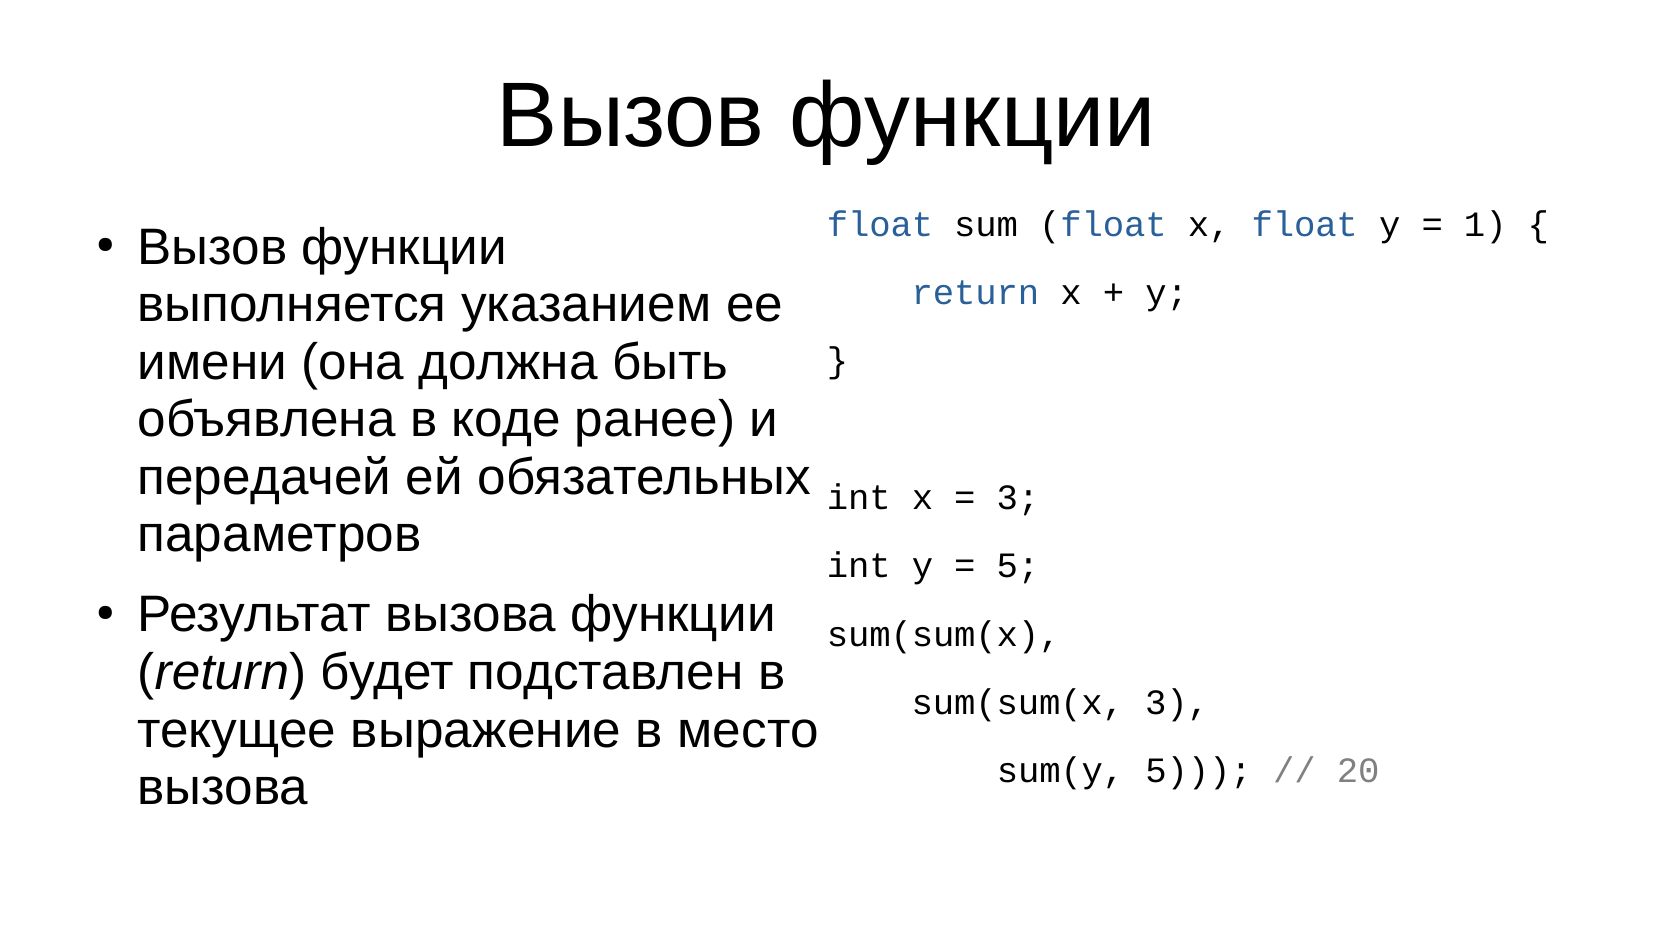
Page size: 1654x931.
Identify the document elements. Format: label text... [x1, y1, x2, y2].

list float sum (float x, float y = 1) { return x + y; } int x = 3; int y = 5; sum(sum(x), sum(sum(x, 3), sum(y, 5))); // 20 [826, 206, 1593, 798]
list Вызов функции выполняется указанием ее имени (она должна быть объявлена в коде ранее) и передачей ей обязательных параметров Результат вызова функции (return) будет подставлен в текущее выражение в место вызова [82, 217, 827, 827]
title Вызов функции [82, 37, 1571, 193]
